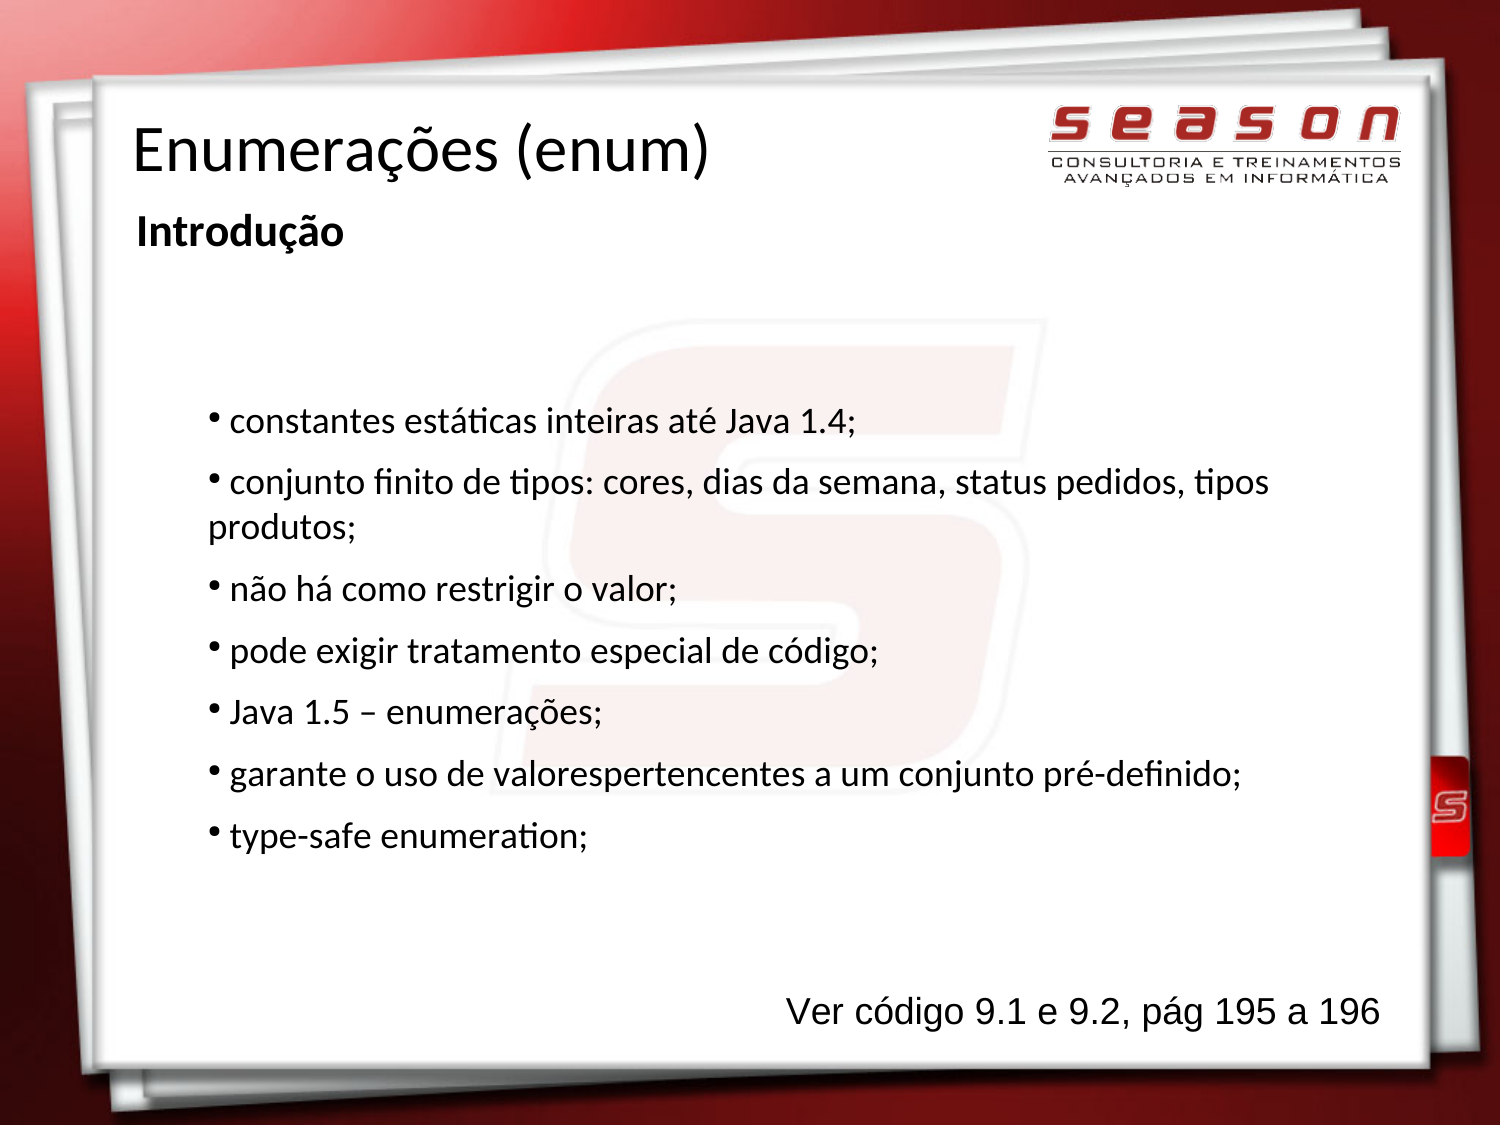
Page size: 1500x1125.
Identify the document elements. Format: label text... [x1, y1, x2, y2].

text_box constantes estáticas inteiras até Java 1.4; conjunto finito de tipos: cores, dias da semana, status pedidos, tipos produtos; não há como restrigir o valor; pode exigir tratamento especial de código; Java 1.5 – enumerações; garante o uso de valorespertencentes a um conjunto pré-definido; type-safe enumeration; [207, 357, 1328, 894]
text_box Introdução [119, 200, 1240, 256]
text_box Ver código 9.1 e 9.2, pág 195 a 196 [708, 979, 1396, 1040]
picture [0, 0, 1500, 1125]
title Enumerações (enum) [118, 33, 1394, 257]
